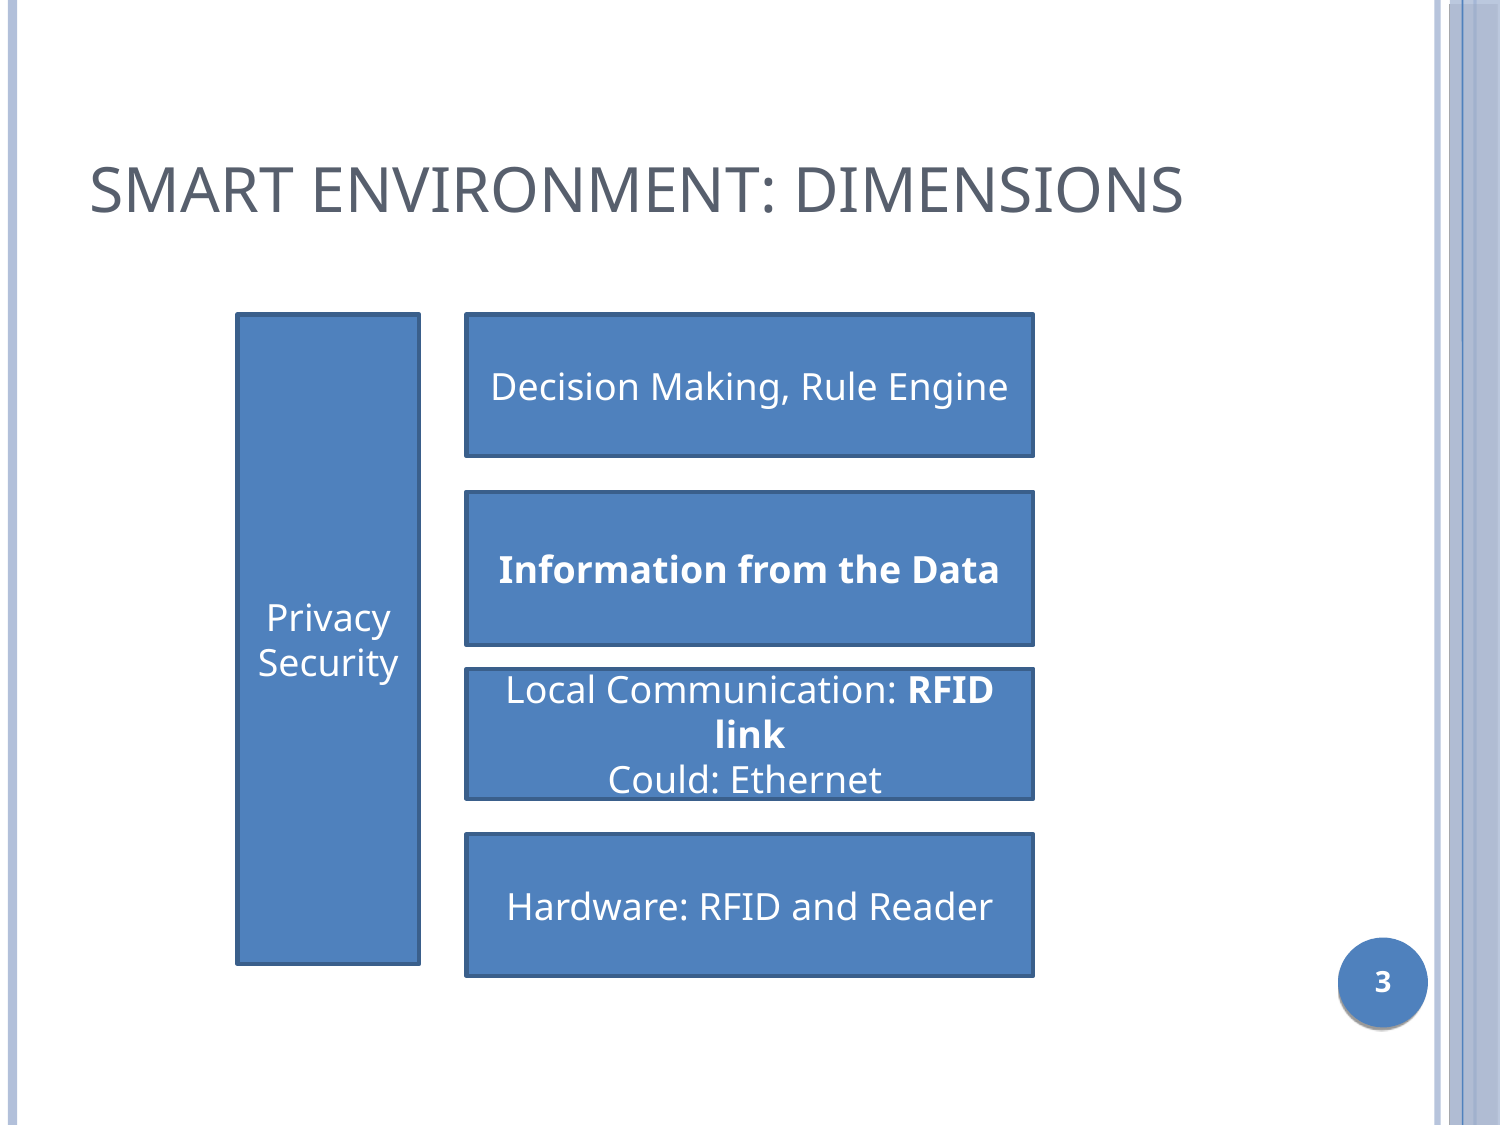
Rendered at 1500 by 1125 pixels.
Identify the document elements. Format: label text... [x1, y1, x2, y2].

text_box Information from the Data [466, 491, 1034, 646]
text_box Hardware: RFID and Reader [466, 834, 1034, 976]
text_box <number> [1333, 940, 1434, 1027]
text_box Local Communication: RFID link Could: Ethernet [466, 668, 1034, 799]
text_box Decision Making, Rule Engine [466, 314, 1034, 457]
text_box Privacy Security [237, 314, 420, 964]
text_box Smart environment: Dimensions [74, 45, 1300, 233]
